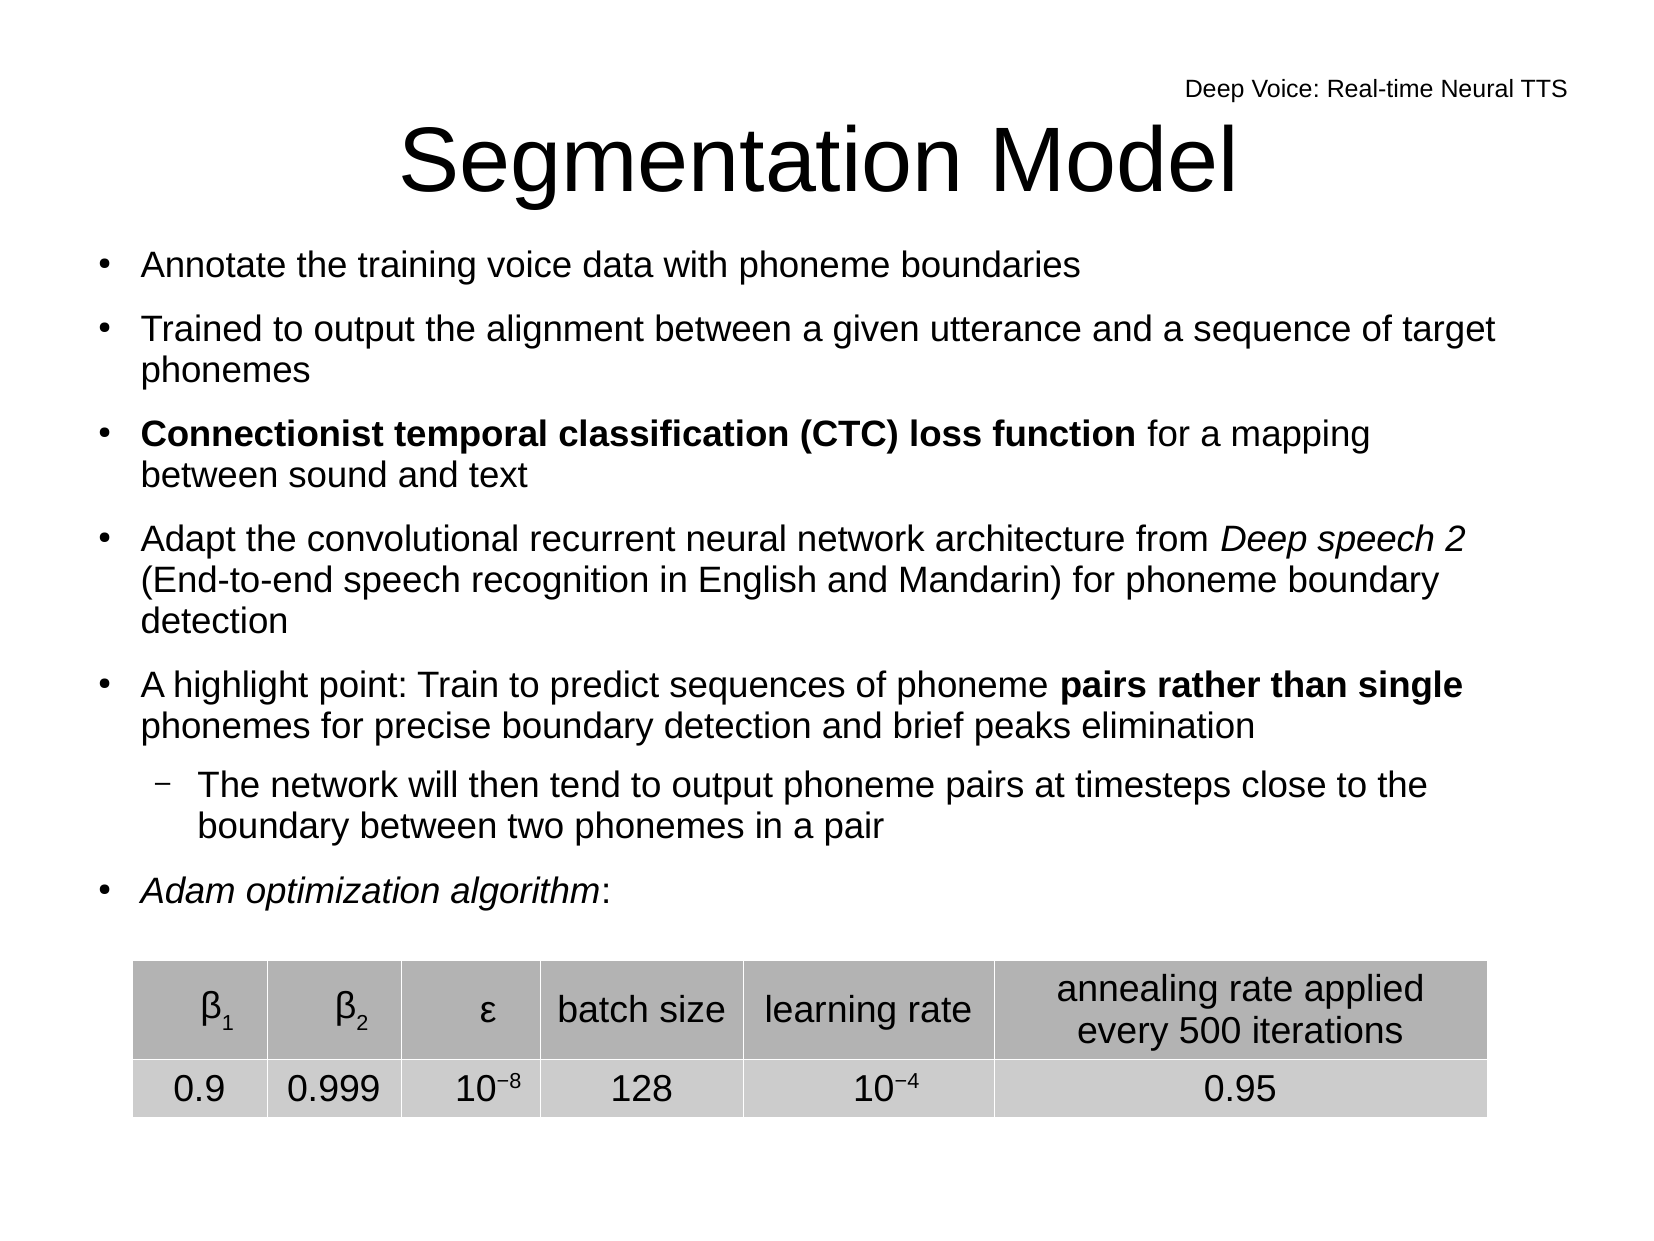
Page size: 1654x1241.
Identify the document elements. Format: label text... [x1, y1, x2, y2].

text_box Deep Voice: Real-time Neural TTS [1170, 75, 1584, 104]
table_header ε [402, 961, 540, 1059]
table_cell 0.95 [995, 1060, 1487, 1117]
table_header β2 [268, 961, 401, 1059]
table_cell 0.999 [268, 1060, 401, 1117]
table_header batch size [541, 961, 743, 1059]
table_header annealing rate applied every 500 iterations [995, 961, 1487, 1059]
table_cell 10−8 [402, 1060, 540, 1117]
table_cell 128 [541, 1060, 743, 1117]
table_header β1 [133, 961, 267, 1059]
table_cell 10−4 [744, 1060, 994, 1117]
table_cell 0.9 [133, 1060, 267, 1117]
title Segmentation Model [75, 94, 1564, 226]
list Annotate the training voice data with phoneme boundaries Trained to output the alignment between a given utterance and a sequence of target phonemes Connectionist temporal classification (CTC) loss function for a mapping between sound and text Adapt the convolutional recurrent neural network architecture from Deep speech 2 (End-to-end speech recognition in English and Mandarin) for phoneme boundary detection A highlight point: Train to predict sequences of phoneme pairs rather than single phonemes for precise boundary detection and brief peaks elimination The network will then tend to output phoneme pairs at timesteps close to the boundary between two phonemes in a pair Adam optimization algorithm: [84, 240, 1501, 916]
table_header learning rate [744, 961, 994, 1059]
